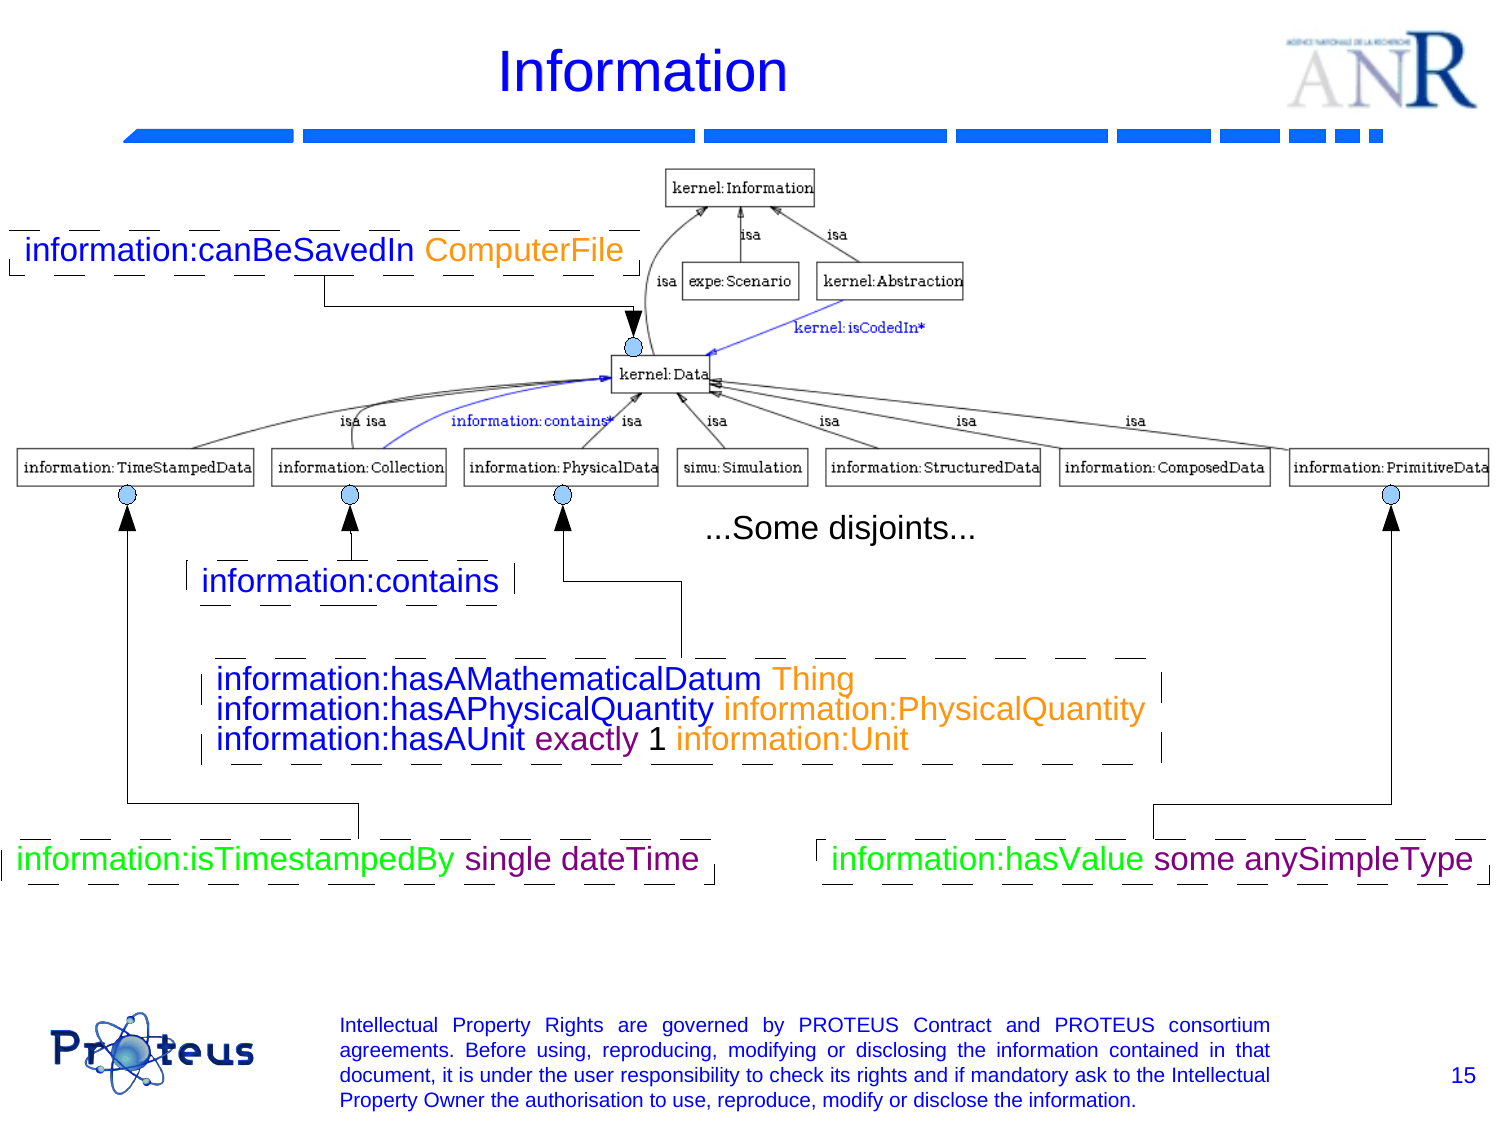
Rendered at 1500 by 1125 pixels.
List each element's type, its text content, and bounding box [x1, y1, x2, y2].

text_box [341, 484, 359, 505]
text_box information:hasValue some anySimpleType [816, 839, 1490, 885]
text_box [553, 484, 572, 505]
title Information [23, 11, 1264, 130]
text_box information:hasAMathematicalDatum Thing information:hasAPhysicalQuantity information:PhysicalQuantity information:hasAUnit exactly 1 information:Unit [201, 658, 1162, 765]
text_box information:canBeSavedIn ComputerFile [9, 230, 640, 276]
text_box ...Some disjoints... [689, 507, 992, 553]
text_box [624, 337, 643, 357]
picture [0, 157, 1500, 496]
text_box [1382, 484, 1400, 505]
text_box [118, 484, 137, 505]
text_box information:isTimestampedBy single dateTime [1, 839, 715, 885]
picture [35, 1003, 272, 1101]
text_box information:contains [186, 560, 515, 606]
picture [1281, 27, 1484, 115]
